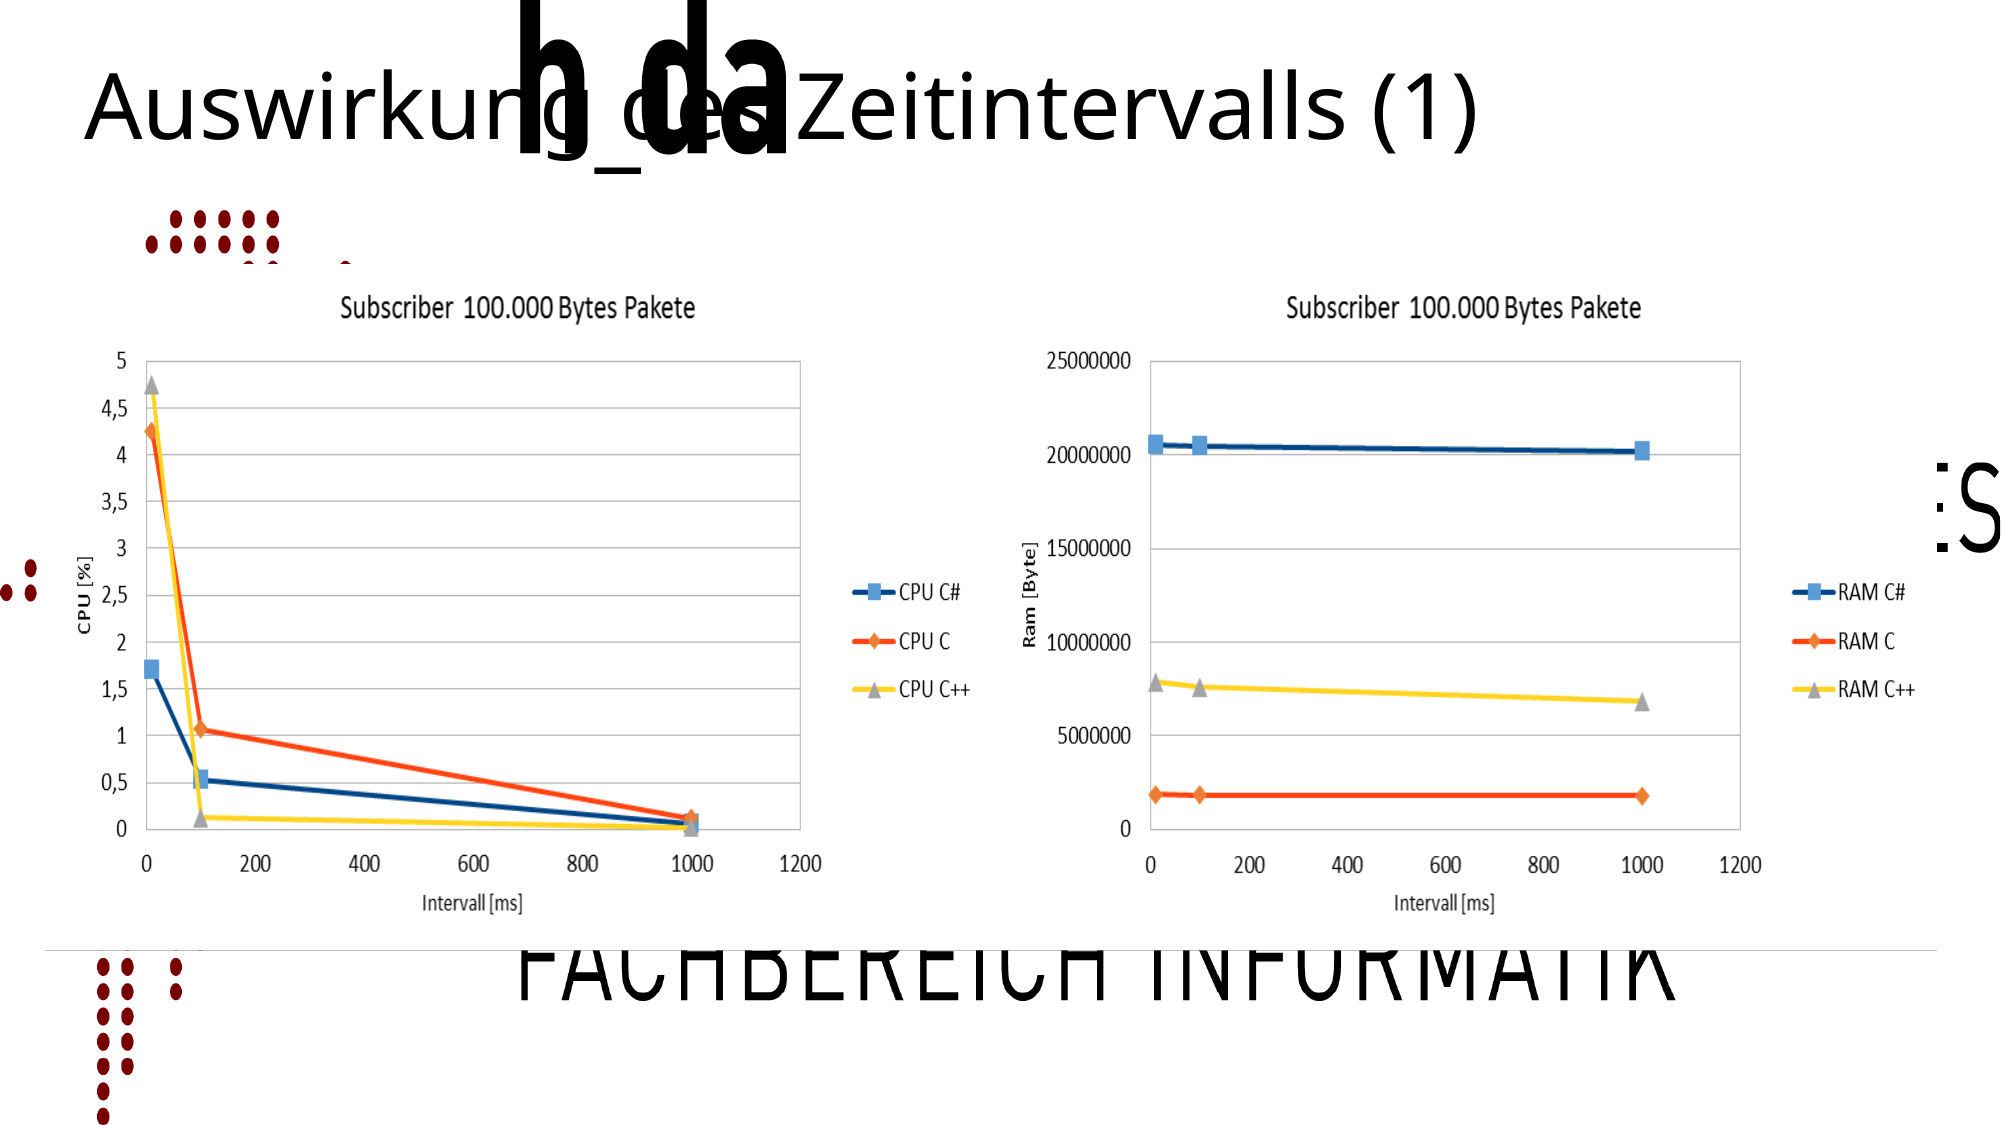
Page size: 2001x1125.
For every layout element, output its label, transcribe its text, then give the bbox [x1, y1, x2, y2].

picture [45, 264, 1938, 952]
title Auswirkung des Zeitintervalls (1) [69, 0, 1795, 219]
